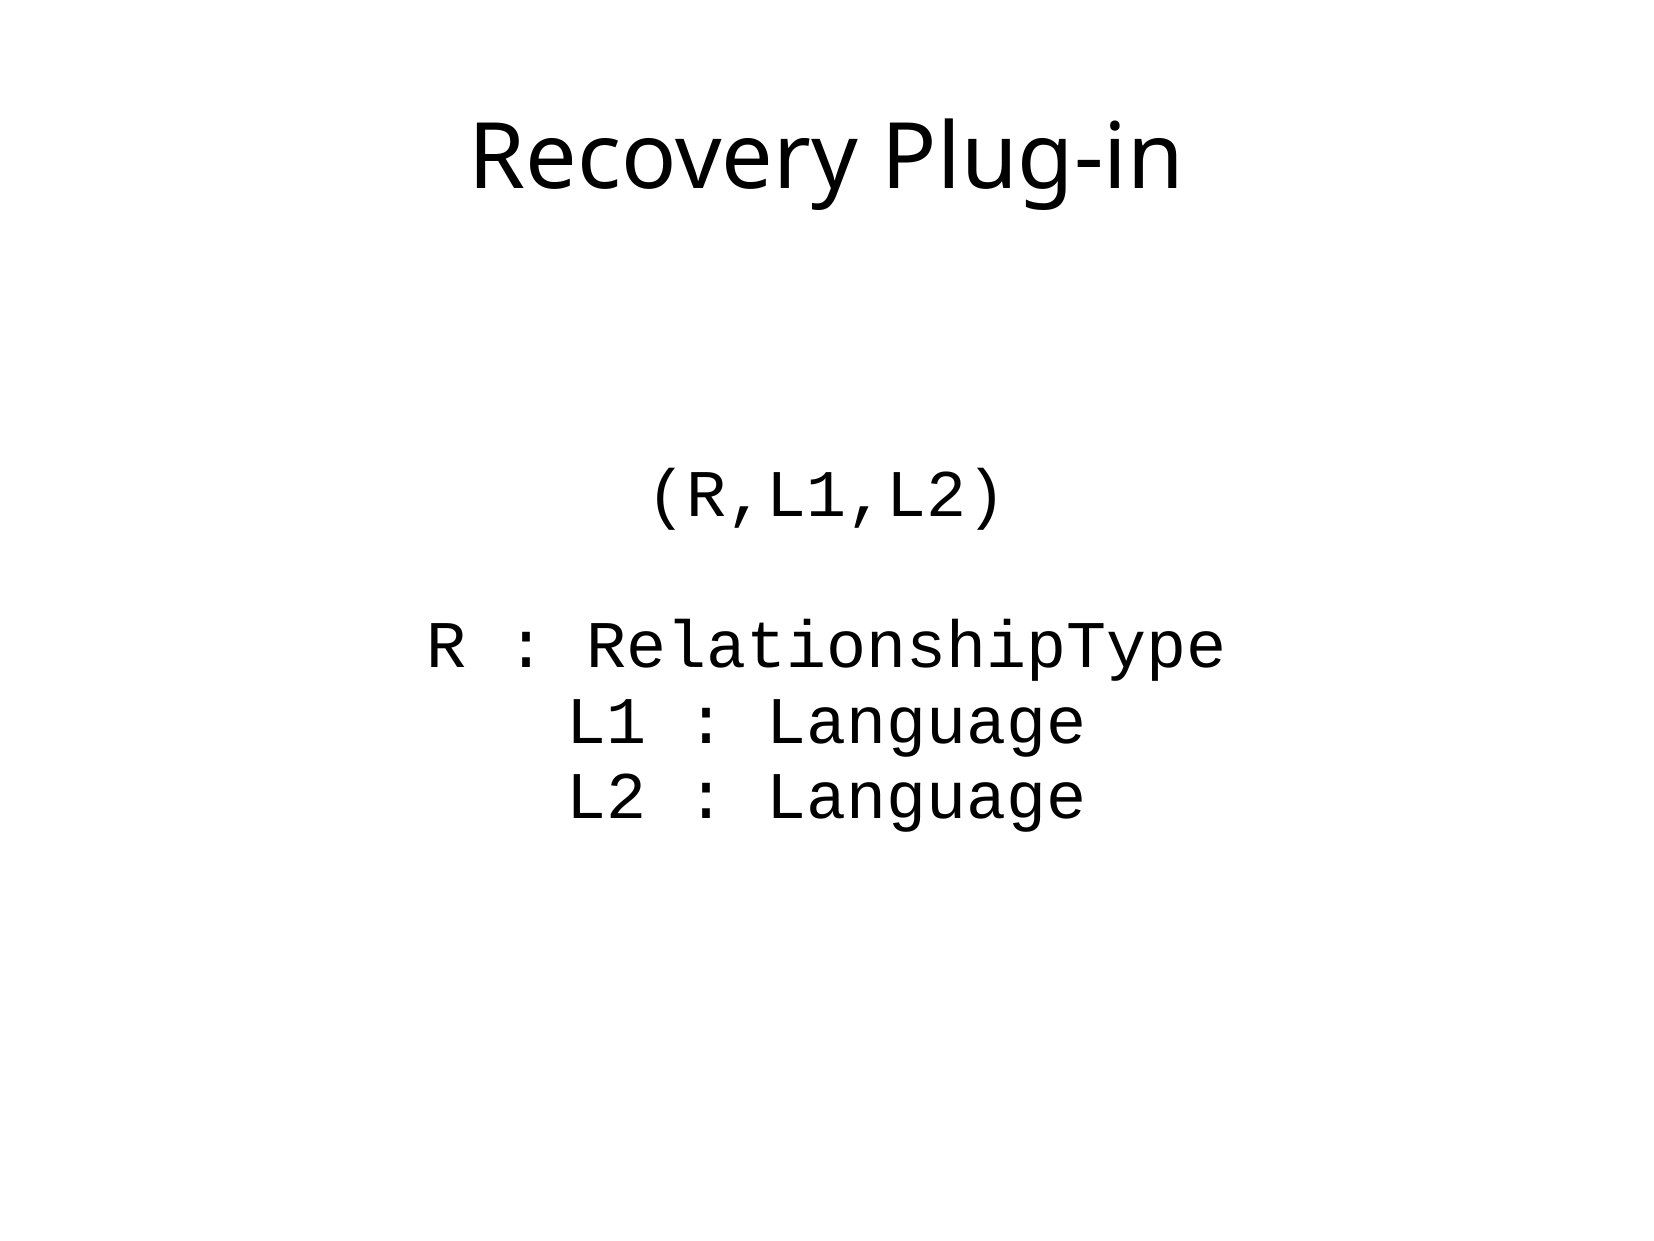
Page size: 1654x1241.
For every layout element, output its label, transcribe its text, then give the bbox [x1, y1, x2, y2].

subtitle (R,L1,L2) R : RelationshipType L1 : Language L2 : Language [82, 290, 1571, 1010]
title Recovery Plug-in [82, 49, 1571, 257]
